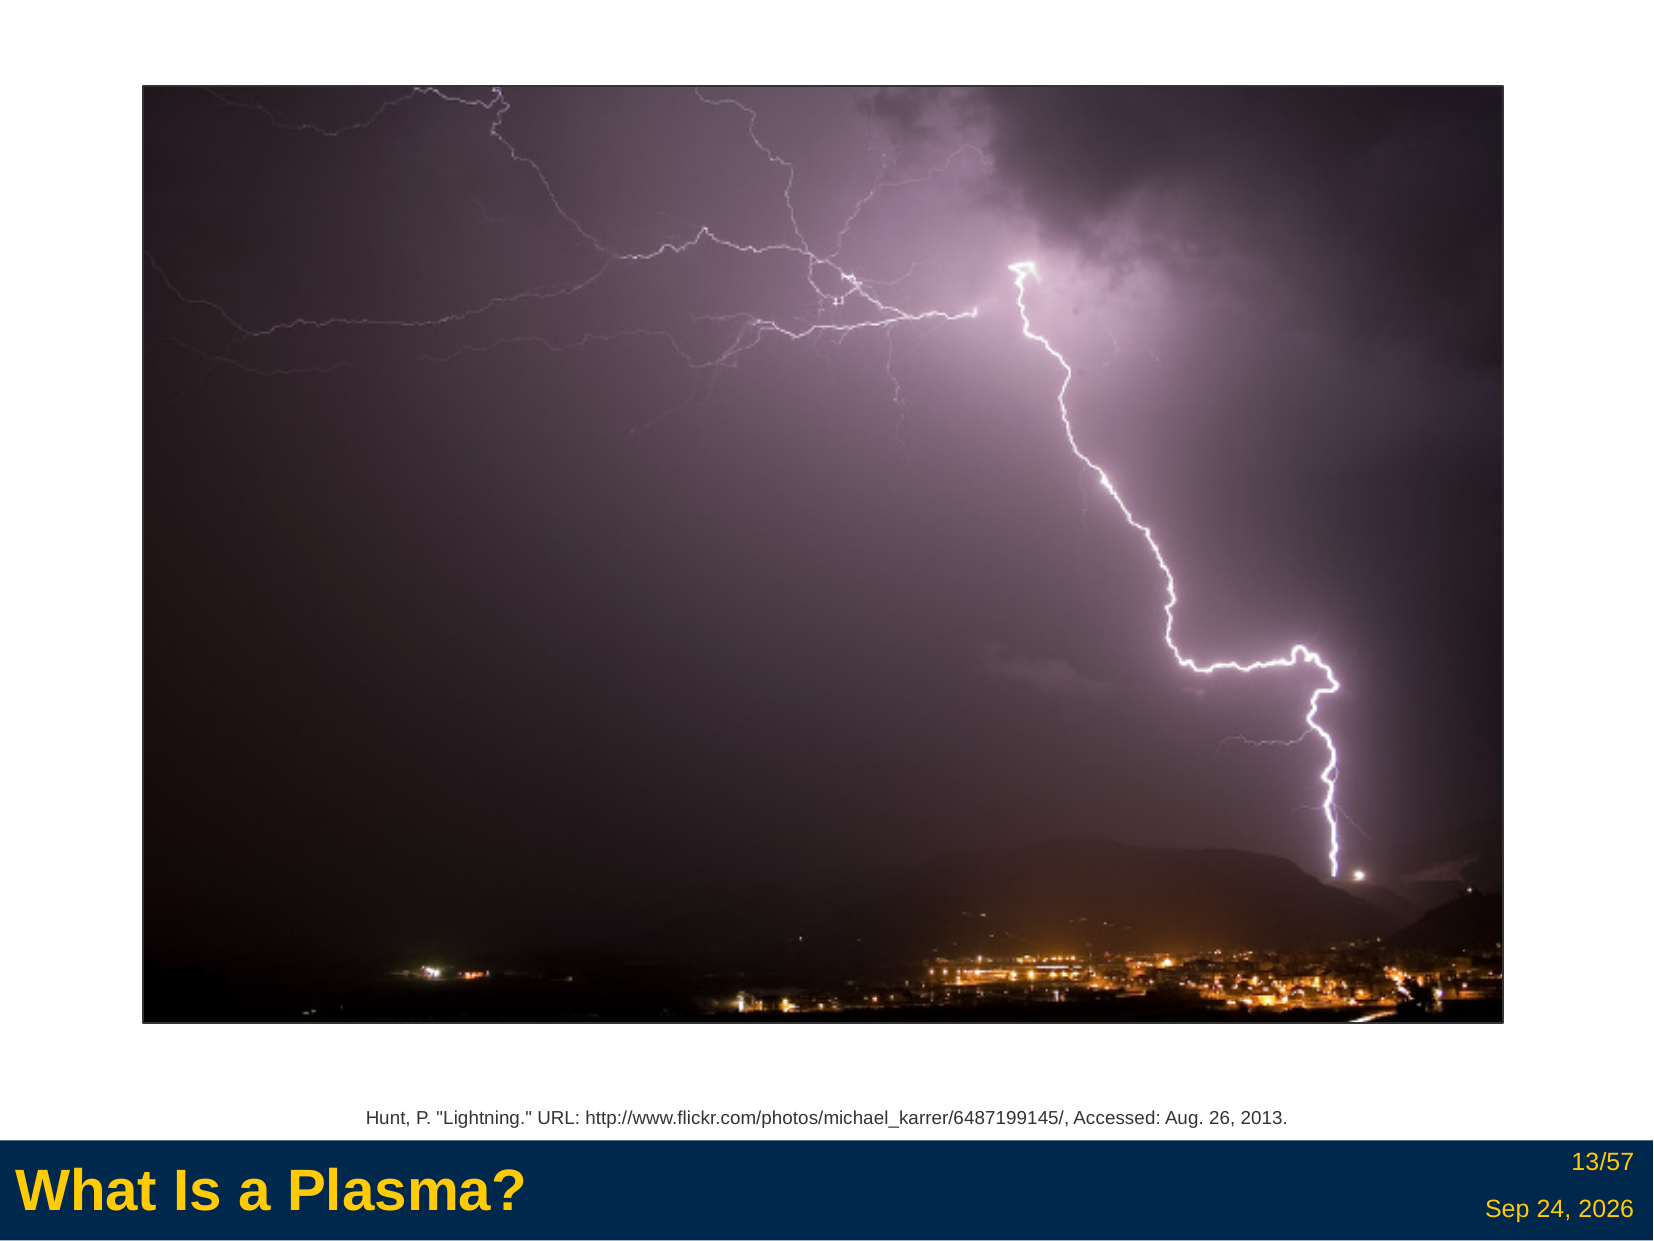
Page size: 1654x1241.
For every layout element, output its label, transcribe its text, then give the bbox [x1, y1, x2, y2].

picture [143, 86, 1503, 1023]
title What Is a Plasma? [14, 1140, 1380, 1241]
